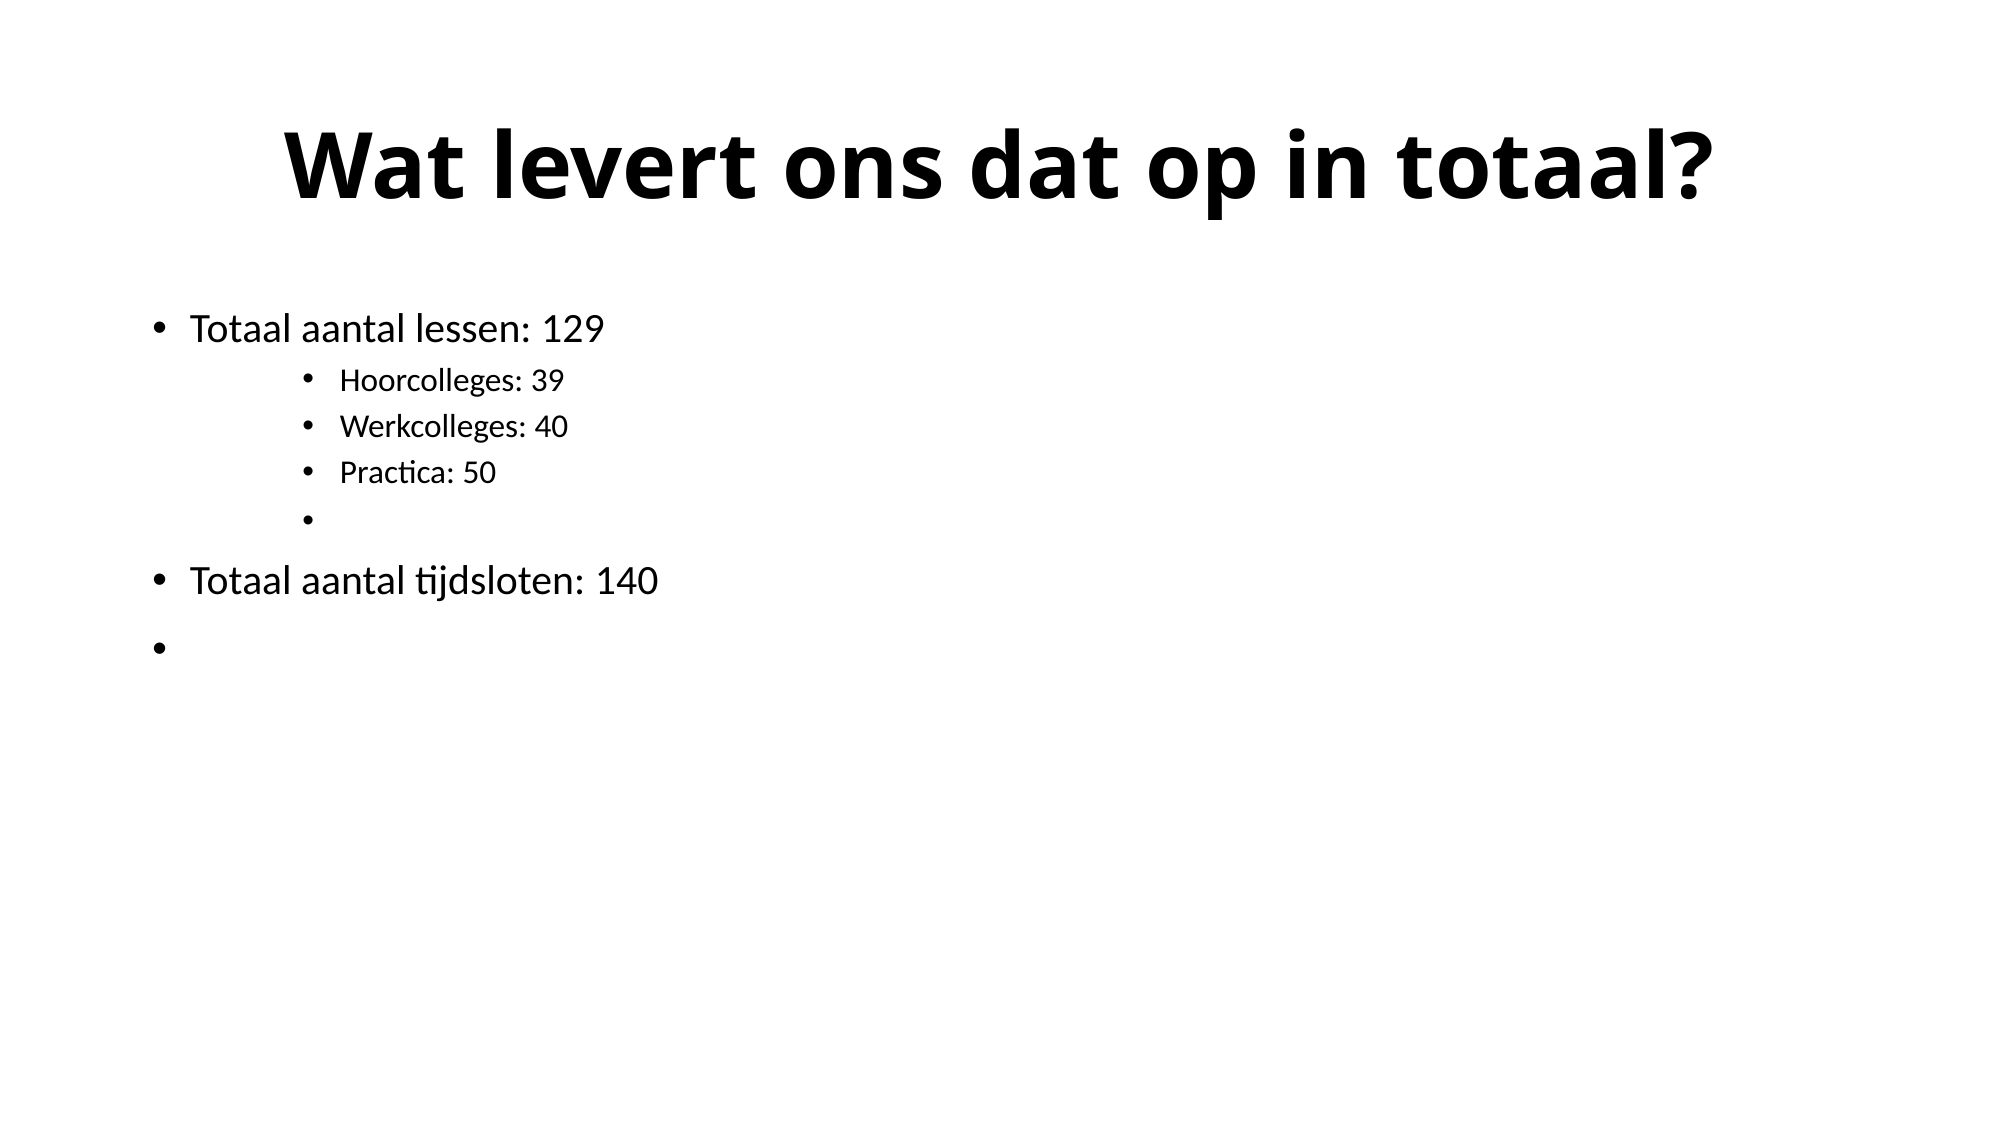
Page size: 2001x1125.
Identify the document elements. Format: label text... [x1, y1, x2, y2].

title Wat levert ons dat op in totaal? [137, 59, 1863, 278]
list Totaal aantal lessen: 129 Hoorcolleges: 39 Werkcolleges: 40 Practica: 50 Totaal aantal tijdsloten: 140 [137, 299, 1863, 1014]
